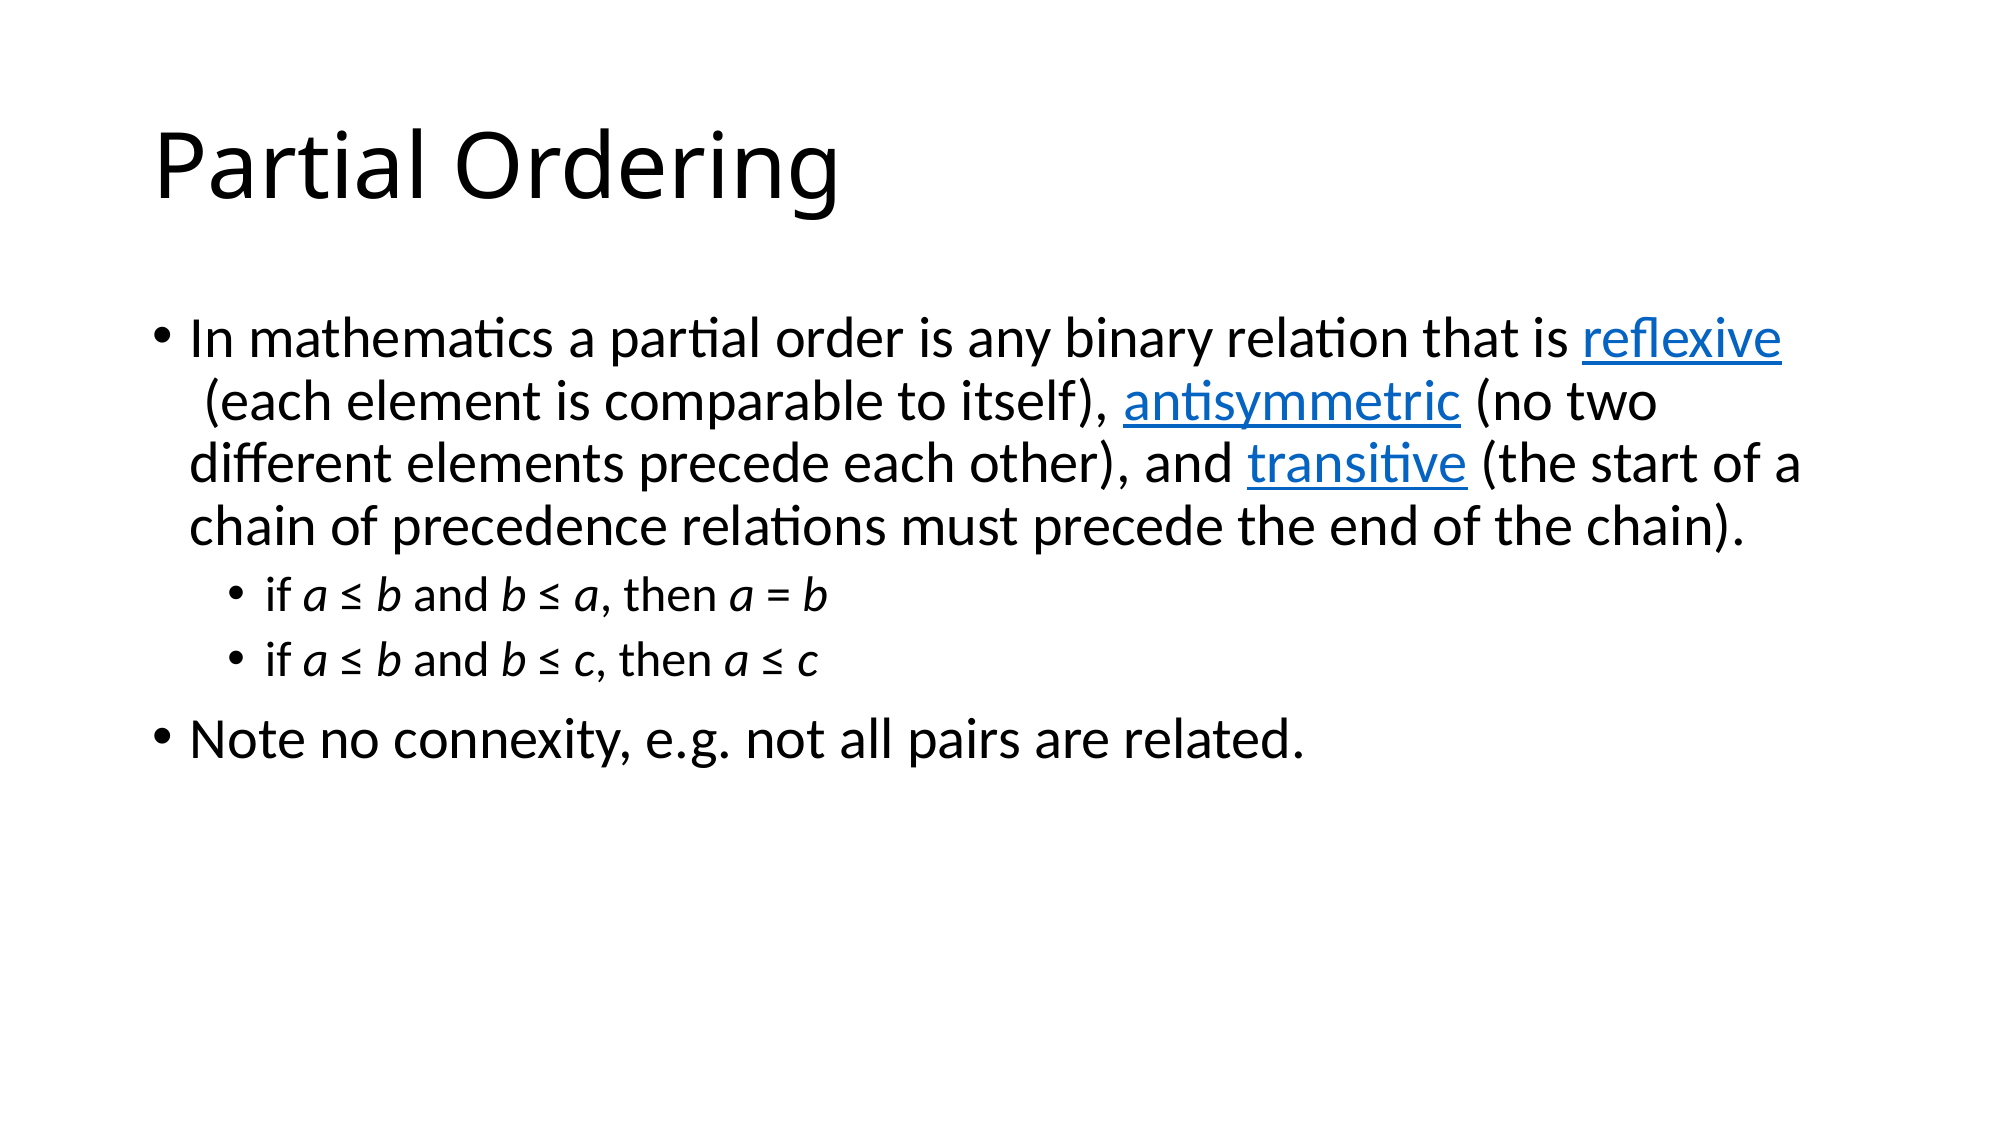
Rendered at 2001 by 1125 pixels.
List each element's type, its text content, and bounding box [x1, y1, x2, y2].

title Partial Ordering [137, 59, 1863, 278]
list In mathematics a partial order is any binary relation that is reflexive (each element is comparable to itself), antisymmetric (no two different elements precede each other), and transitive (the start of a chain of precedence relations must precede the end of the chain). if a ≤ b and b ≤ a, then a = b if a ≤ b and b ≤ c, then a ≤ c Note no connexity, e.g. not all pairs are related. [137, 299, 1863, 1014]
